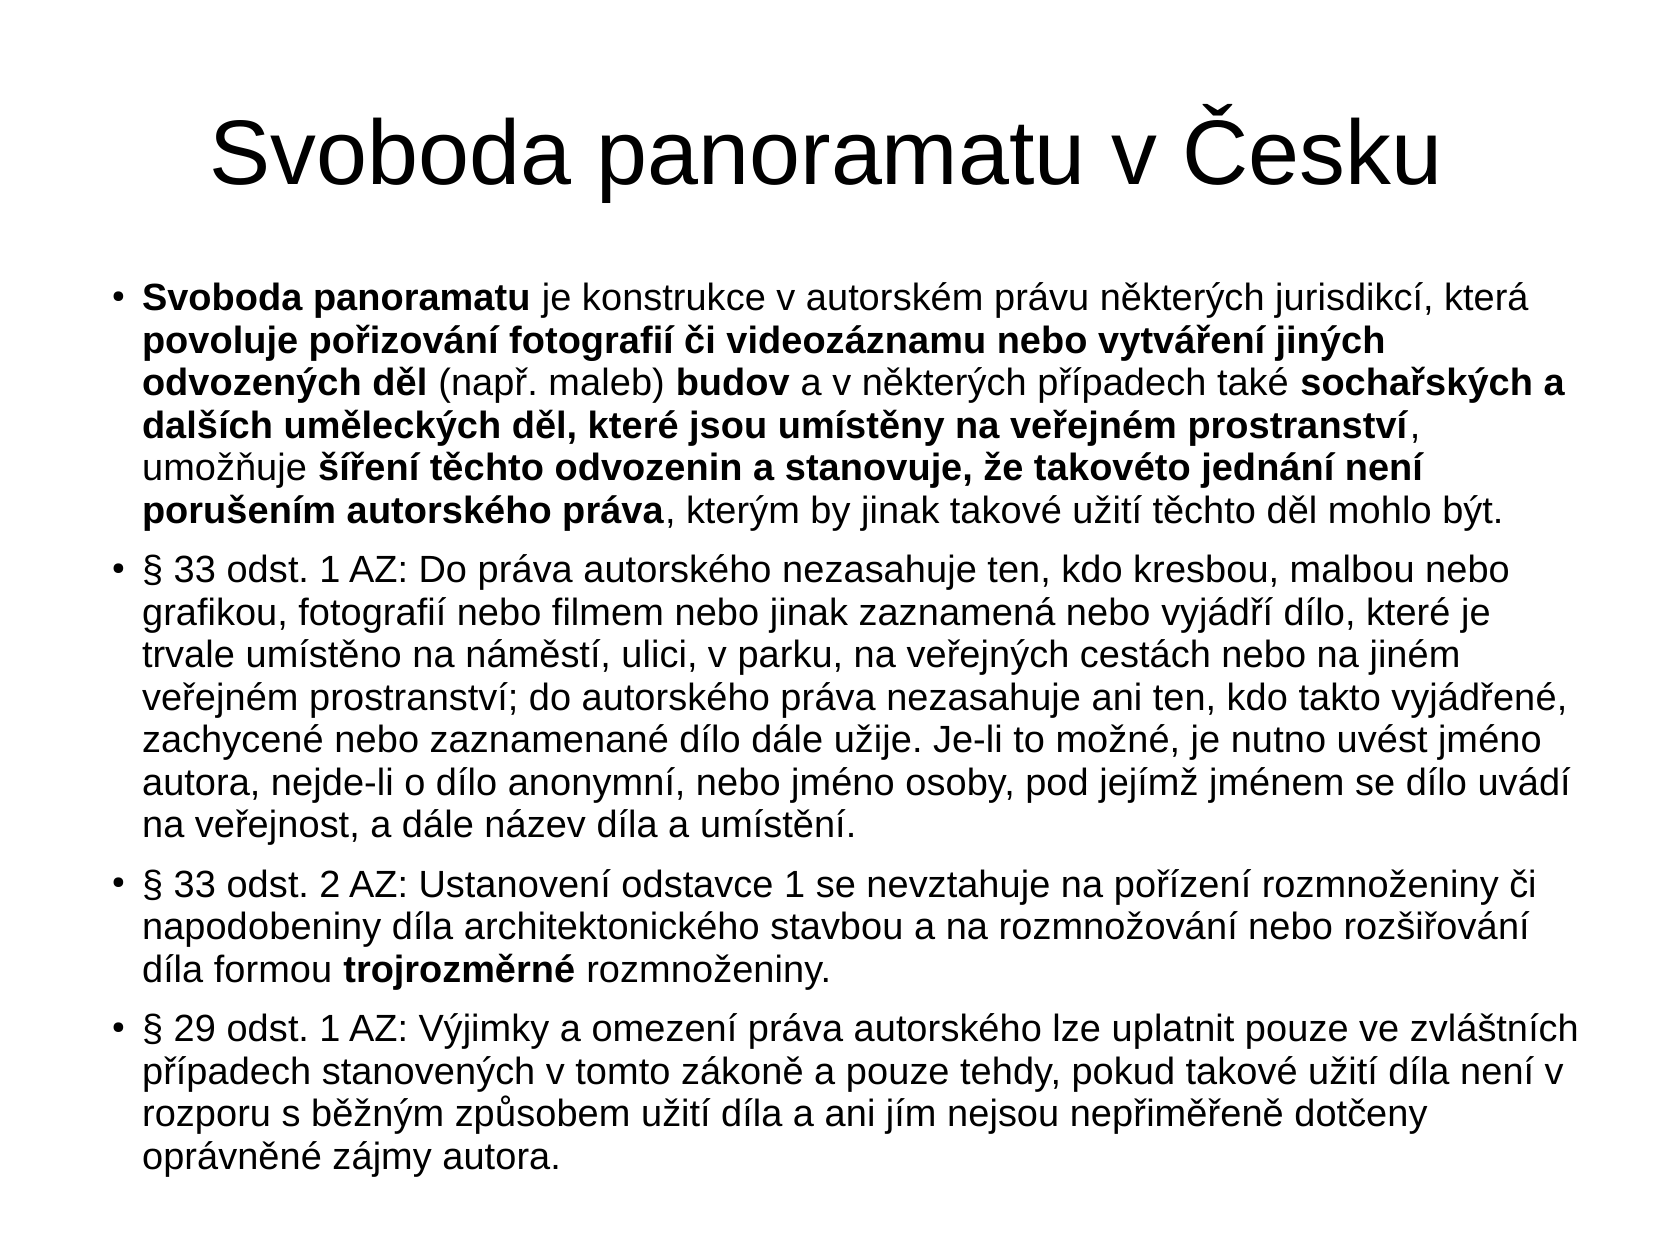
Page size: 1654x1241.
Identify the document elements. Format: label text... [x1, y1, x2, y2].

list Svoboda panoramatu je konstrukce v autorském právu některých jurisdikcí, která povoluje pořizování fotografií či videozáznamu nebo vytváření jiných odvozených děl (např. maleb) budov a v některých případech také sochařských a dalších uměleckých děl, které jsou umístěny na veřejném prostranství, umožňuje šíření těchto odvozenin a stanovuje, že takovéto jednání není porušením autorského práva, kterým by jinak takové užití těchto děl mohlo být. § 33 odst. 1 AZ: Do práva autorského nezasahuje ten, kdo kresbou, malbou nebo grafikou, fotografií nebo filmem nebo jinak zaznamená nebo vyjádří dílo, které je trvale umístěno na náměstí, ulici, v parku, na veřejných cestách nebo na jiném veřejném prostranství; do autorského práva nezasahuje ani ten, kdo takto vyjádřené, zachycené nebo zaznamenané dílo dále užije. Je-li to možné, je nutno uvést jméno autora, nejde-li o dílo anonymní, nebo jméno osoby, pod jejímž jménem se dílo uvádí na veřejnost, a dále název díla a umístění. § 33 odst. 2 AZ: Ustanovení odstavce 1 se nevztahuje na pořízení rozmnoženiny či napodobeniny díla architektonického stavbou a na rozmnožování nebo rozšiřování díla formou trojrozměrné rozmnoženiny. § 29 odst. 1 AZ: Výjimky a omezení práva autorského lze uplatnit pouze ve zvláštních případech stanovených v tomto zákoně a pouze tehdy, pokud takové užití díla není v rozporu s běžným způsobem užití díla a ani jím nejsou nepřiměřeně dotčeny oprávněné zájmy autora. [101, 276, 1590, 1182]
title Svoboda panoramatu v Česku [82, 49, 1571, 257]
